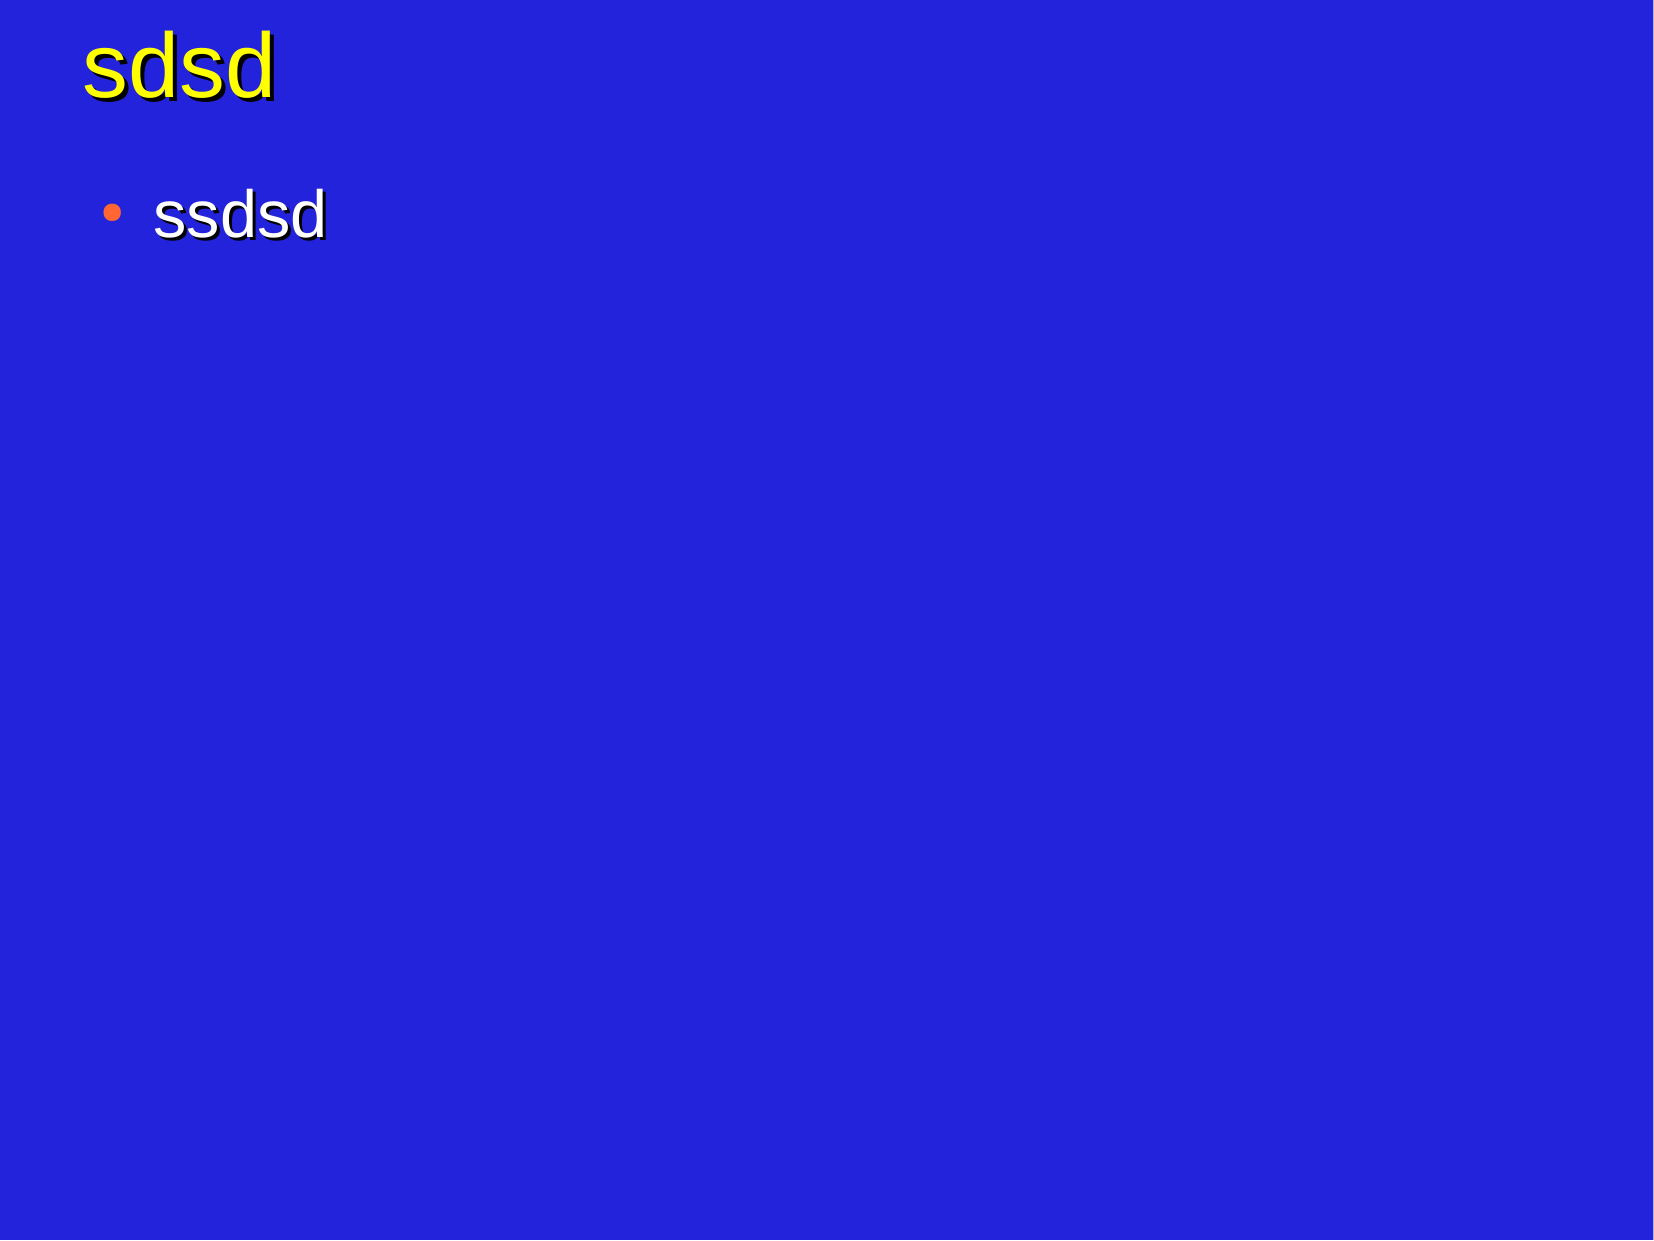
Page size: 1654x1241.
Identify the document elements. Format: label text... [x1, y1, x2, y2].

title sdsd [82, 2, 1571, 130]
list ssdsd [82, 177, 1571, 1182]
